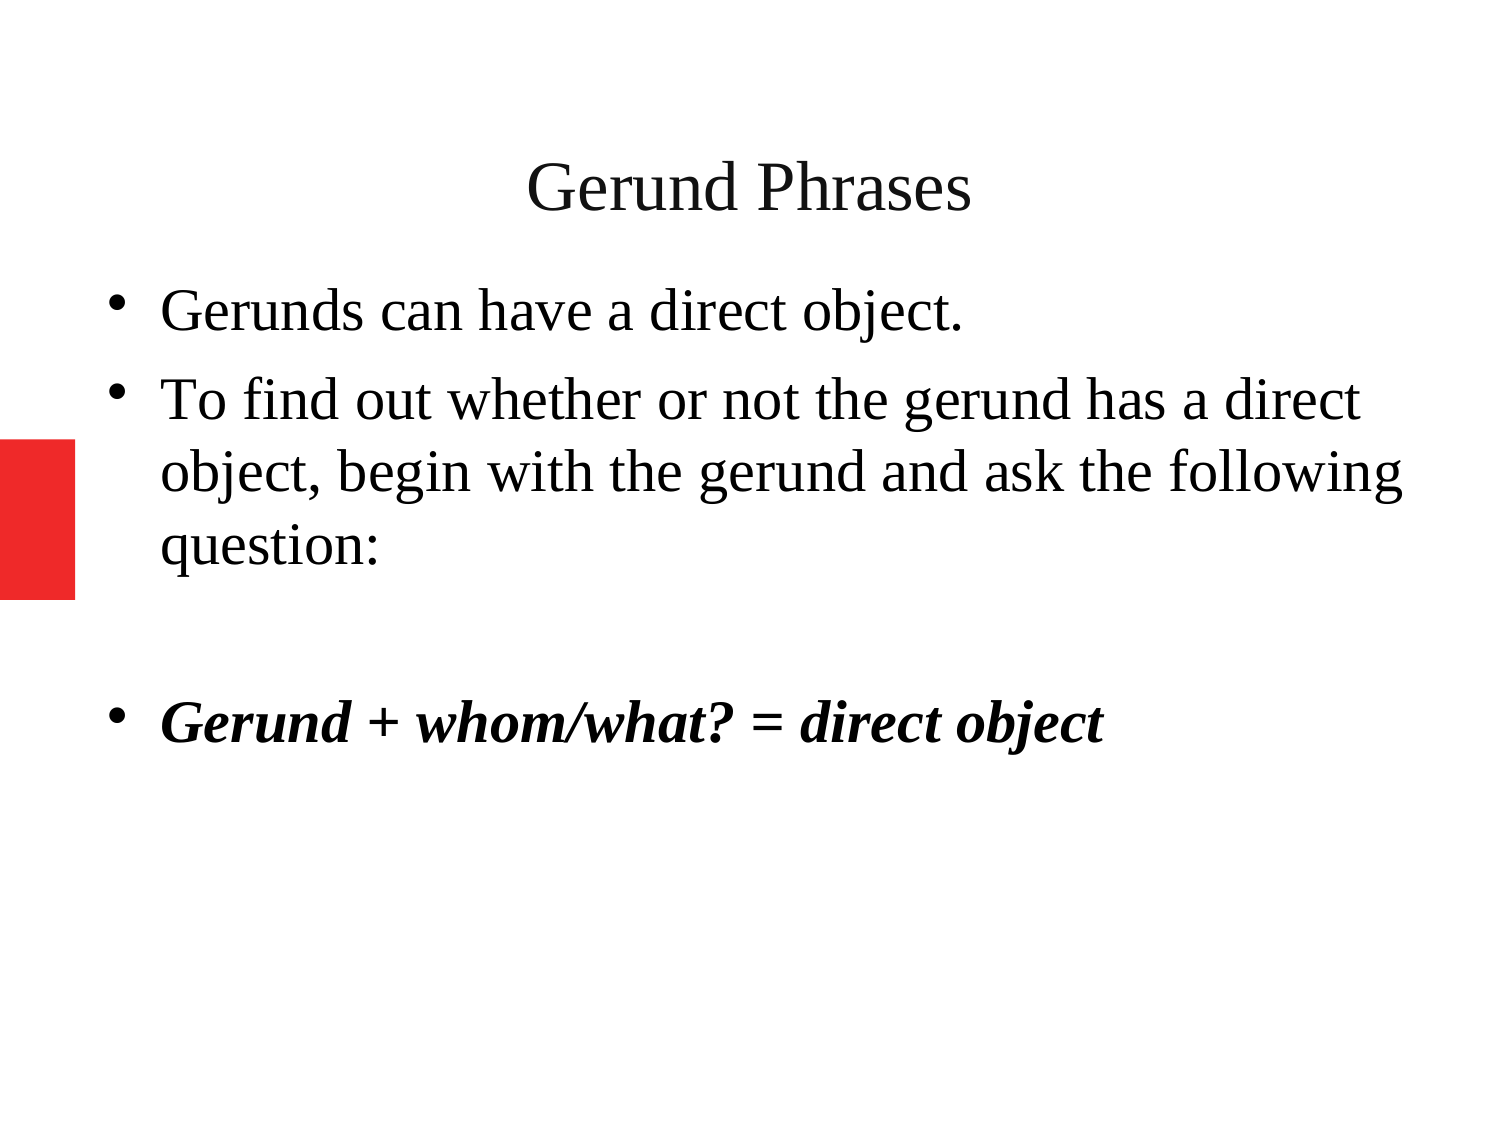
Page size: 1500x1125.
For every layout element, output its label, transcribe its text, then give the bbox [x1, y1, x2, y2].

text_box Gerund Phrases [75, 25, 1426, 233]
text_box Gerunds can have a direct object. To find out whether or not the gerund has a direct object, begin with the gerund and ask the following question: Gerund + whom/what? = direct object [75, 262, 1426, 1006]
